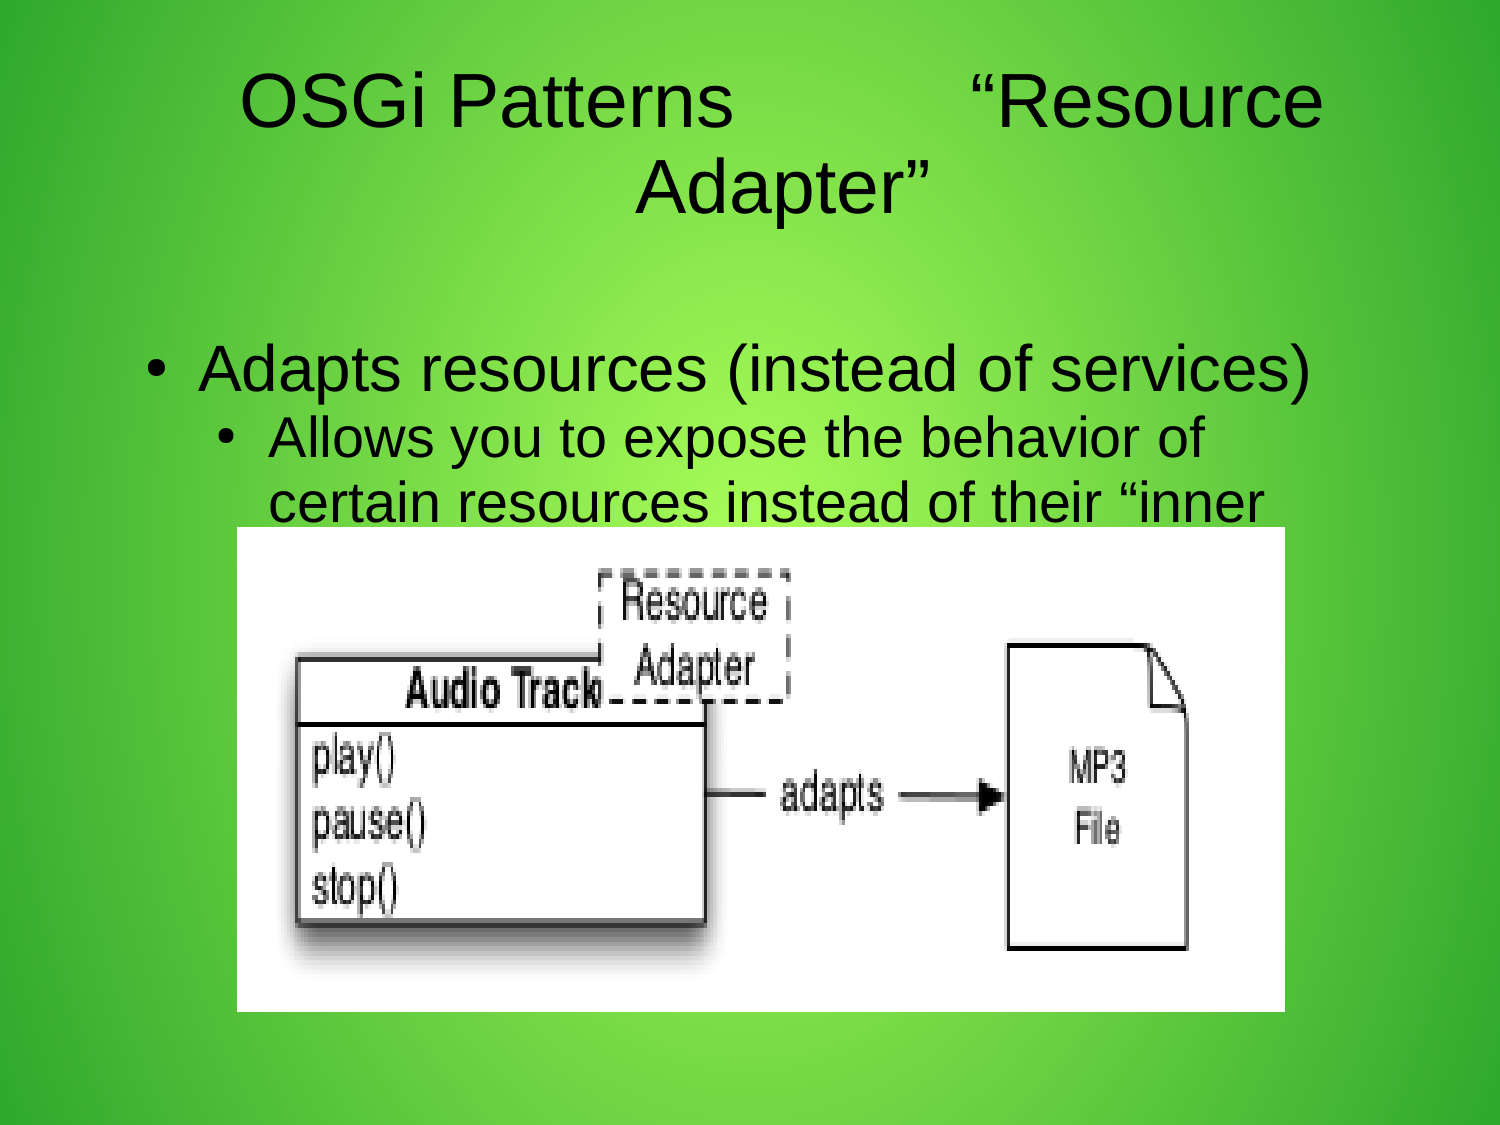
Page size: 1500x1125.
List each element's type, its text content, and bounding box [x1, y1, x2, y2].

list Adapts resources (instead of services) Allows you to expose the behavior of certain resources instead of their “inner guts” [112, 324, 1388, 559]
title OSGi Patterns “Resource Adapter” [112, 42, 1454, 246]
picture [237, 527, 1285, 1012]
